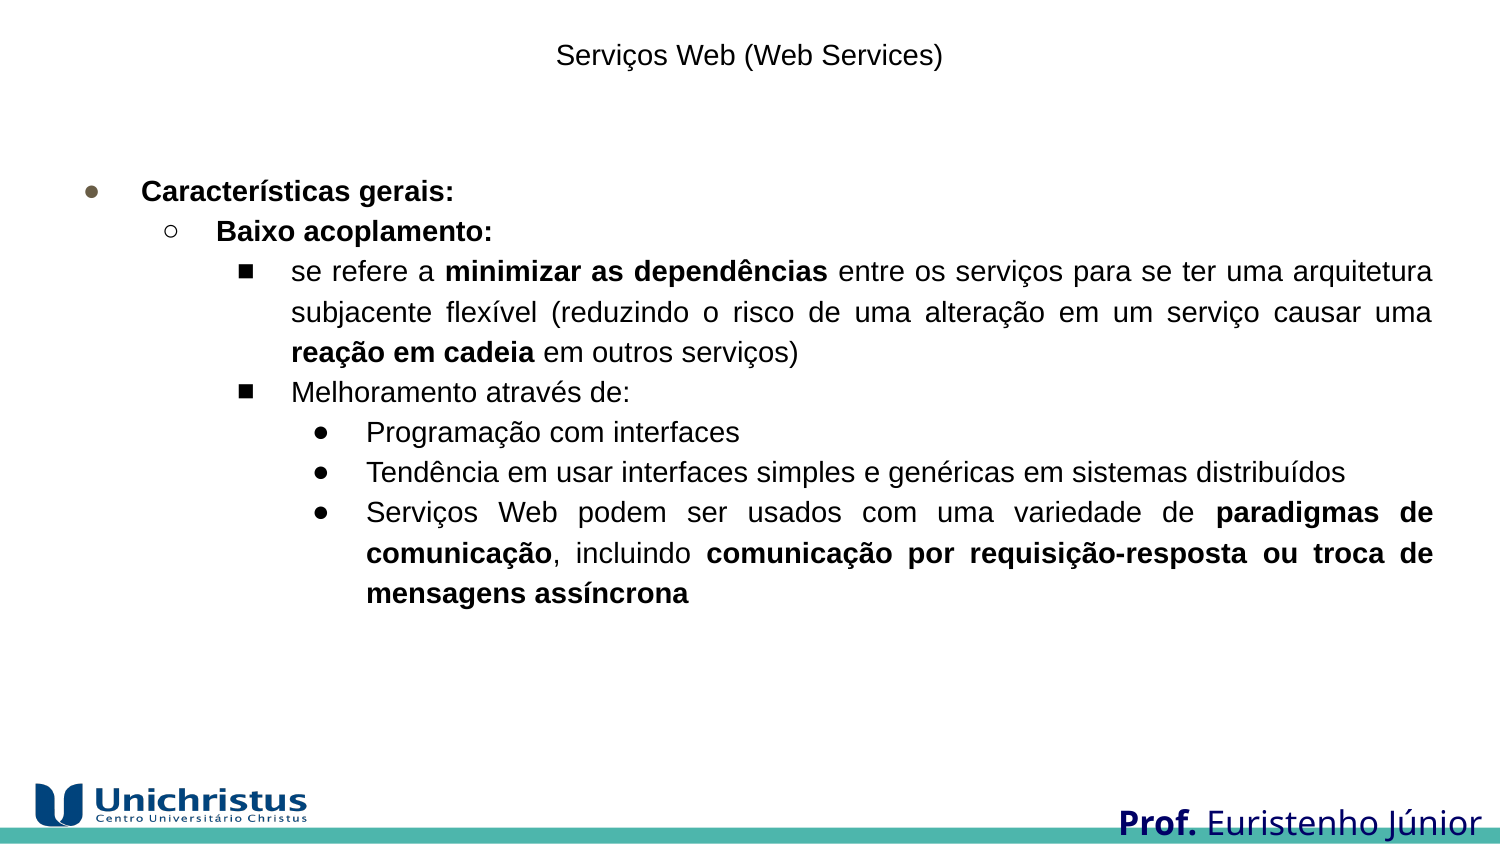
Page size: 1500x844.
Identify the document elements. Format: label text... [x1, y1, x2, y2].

picture [31, 781, 311, 828]
list Características gerais: Baixo acoplamento: se refere a minimizar as dependências entre os serviços para se ter uma arquitetura subjacente flexível (reduzindo o risco de uma alteração em um serviço causar uma reação em cadeia em outros serviços) Melhoramento através de: Programação com interfaces Tendência em usar interfaces simples e genéricas em sistemas distribuídos Serviços Web podem ser usados com uma variedade de paradigmas de comunicação, incluindo comunicação por requisição-resposta ou troca de mensagens assíncrona [51, 152, 1449, 750]
text_box Prof. Euristenho Júnior [1103, 791, 1500, 844]
title Serviços Web (Web Services) [51, 20, 1449, 137]
